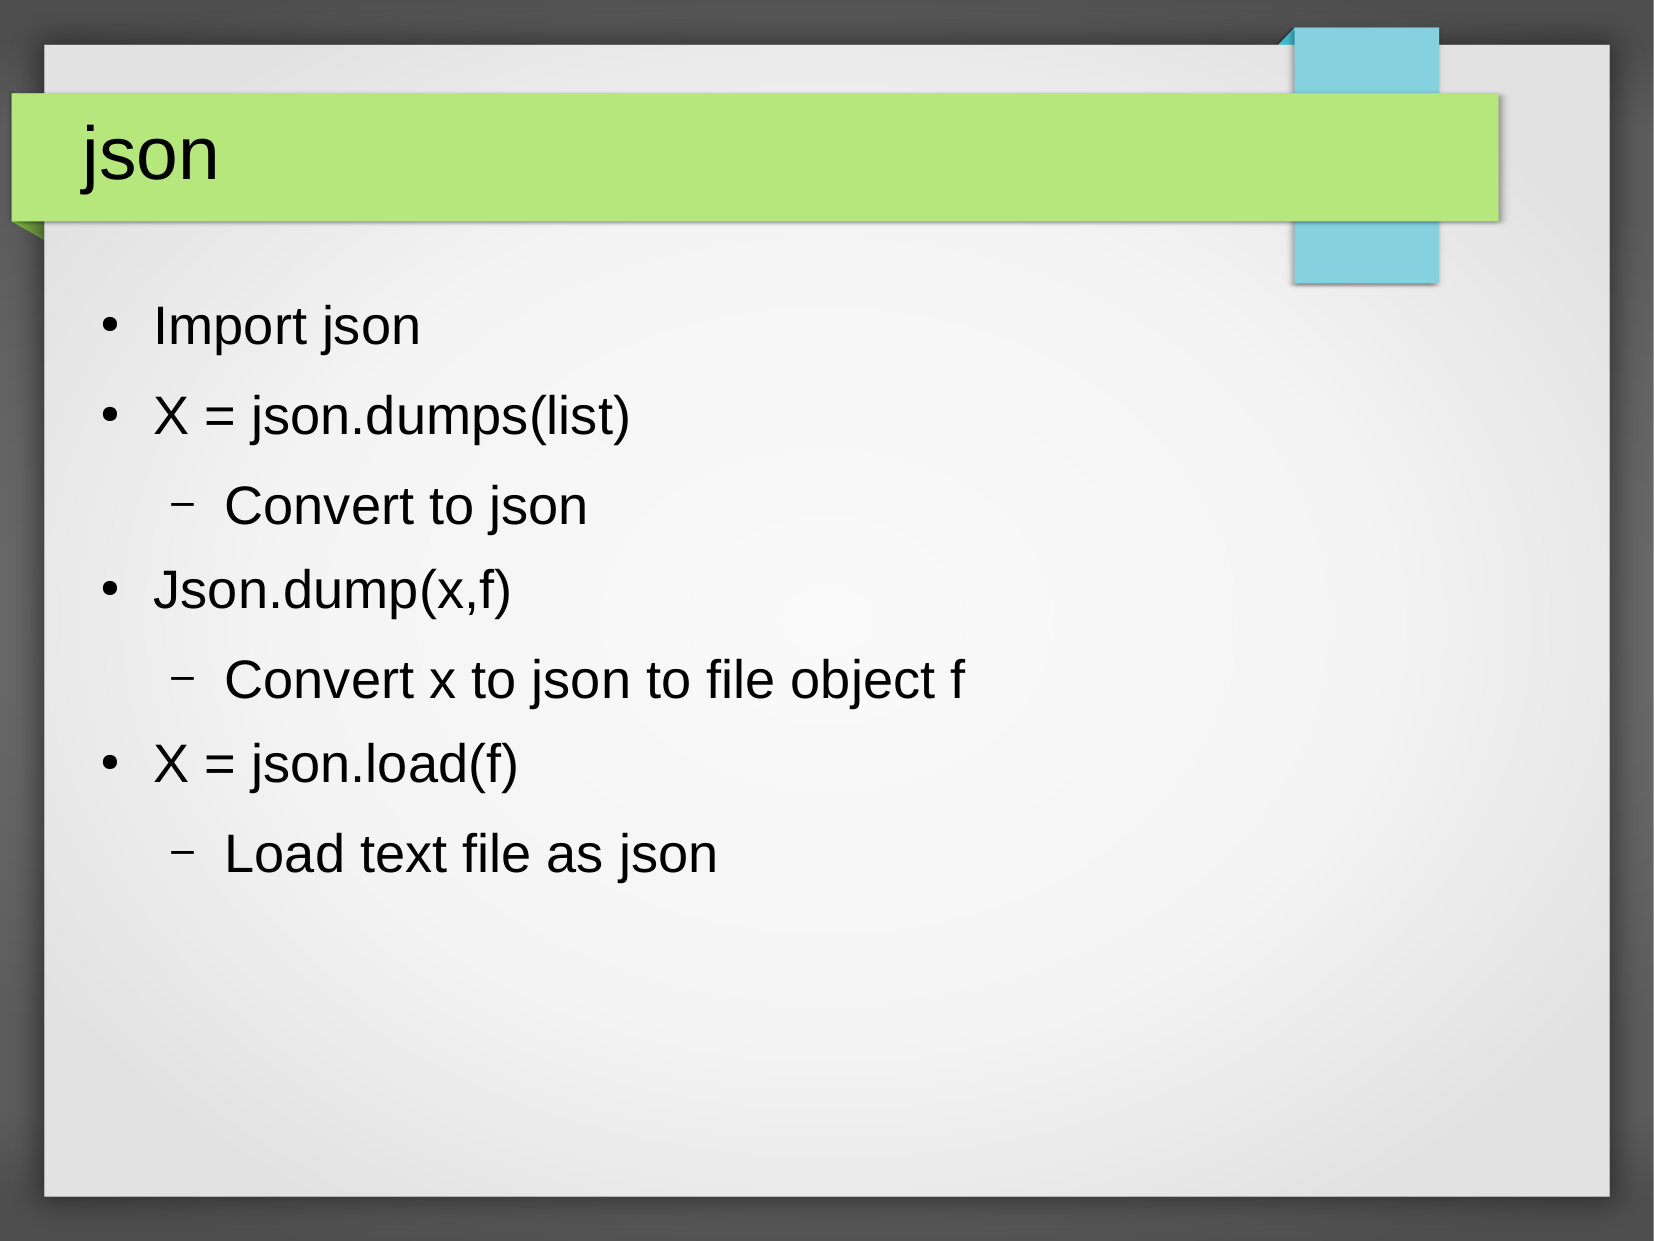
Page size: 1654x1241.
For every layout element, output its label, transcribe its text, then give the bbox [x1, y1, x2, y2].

picture [0, 0, 1654, 1241]
list Import json X = json.dumps(list) Convert to json Json.dump(x,f) Convert x to json to file object f X = json.load(f) Load text file as json [82, 295, 1571, 1015]
title json [82, 94, 1264, 213]
